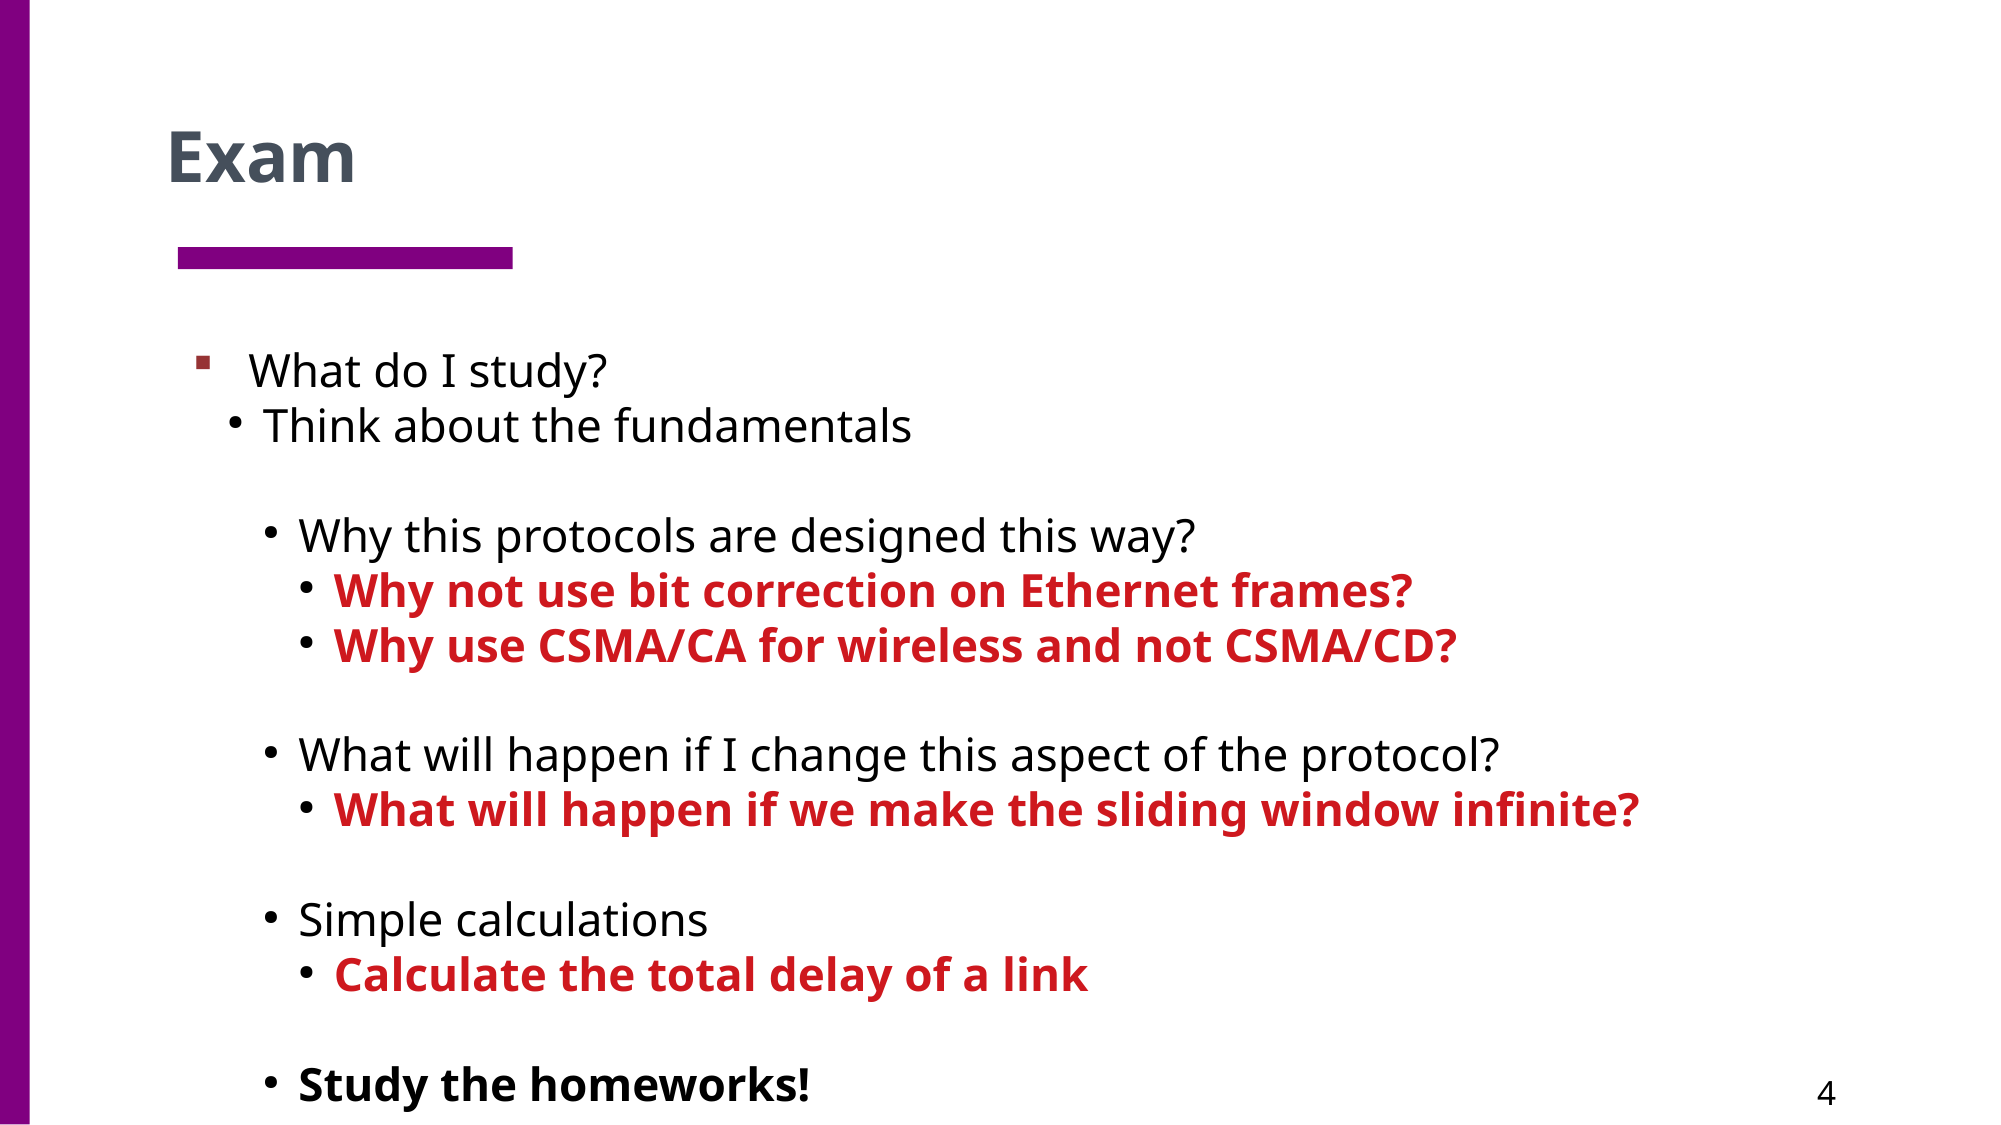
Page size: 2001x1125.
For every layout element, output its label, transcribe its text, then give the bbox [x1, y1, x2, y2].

text_box Exam [151, 0, 1849, 212]
text_box What do I study? Think about the fundamentals Why this protocols are designed this way? Why not use bit correction on Ethernet frames? Why use CSMA/CA for wireless and not CSMA/CD? What will happen if I change this aspect of the protocol? What will happen if we make the sliding window infinite? Simple calculations Calculate the total delay of a link Study the homeworks! [177, 326, 1875, 1050]
